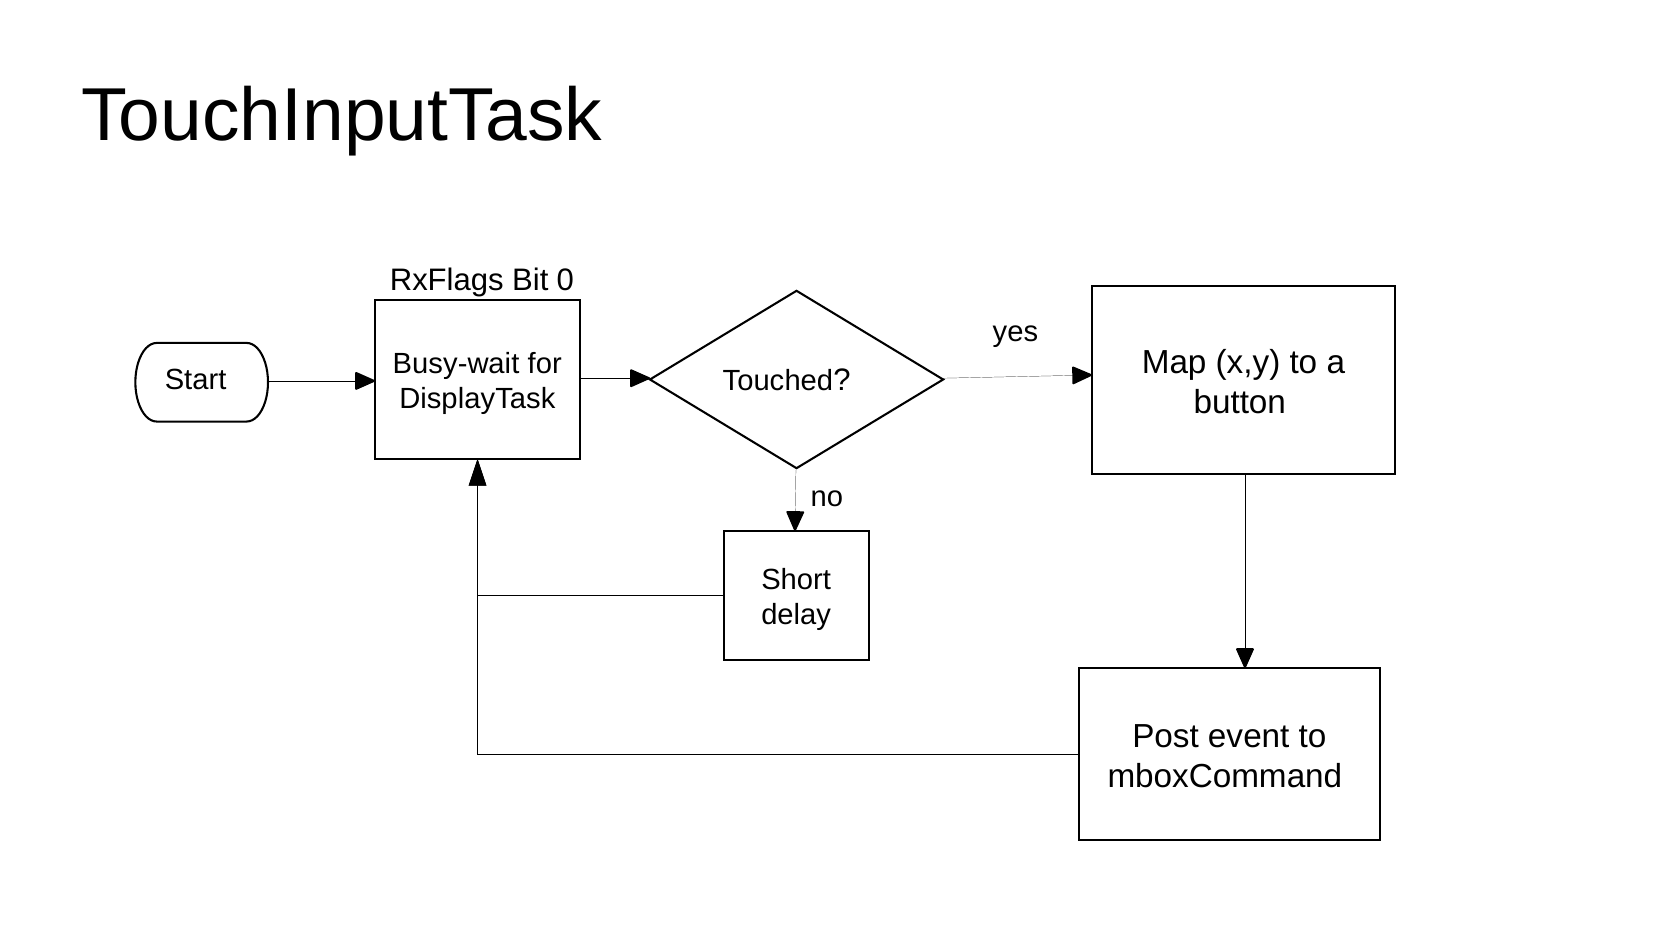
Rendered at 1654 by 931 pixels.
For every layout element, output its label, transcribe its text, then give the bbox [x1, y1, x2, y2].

text_box [135, 342, 268, 422]
text_box yes [978, 305, 1054, 356]
text_box Busy-wait for DisplayTask [374, 299, 581, 459]
text_box Start [150, 355, 256, 406]
title TouchInputTask [81, 37, 1570, 193]
text_box no [796, 470, 859, 520]
text_box RxFlags Bit 0 [375, 255, 616, 309]
text_box [650, 290, 944, 469]
text_box Touched? [707, 355, 882, 405]
text_box Post event to mboxCommand [1078, 668, 1381, 841]
text_box Short delay [723, 530, 869, 660]
text_box Map (x,y) to a button [1092, 285, 1396, 475]
